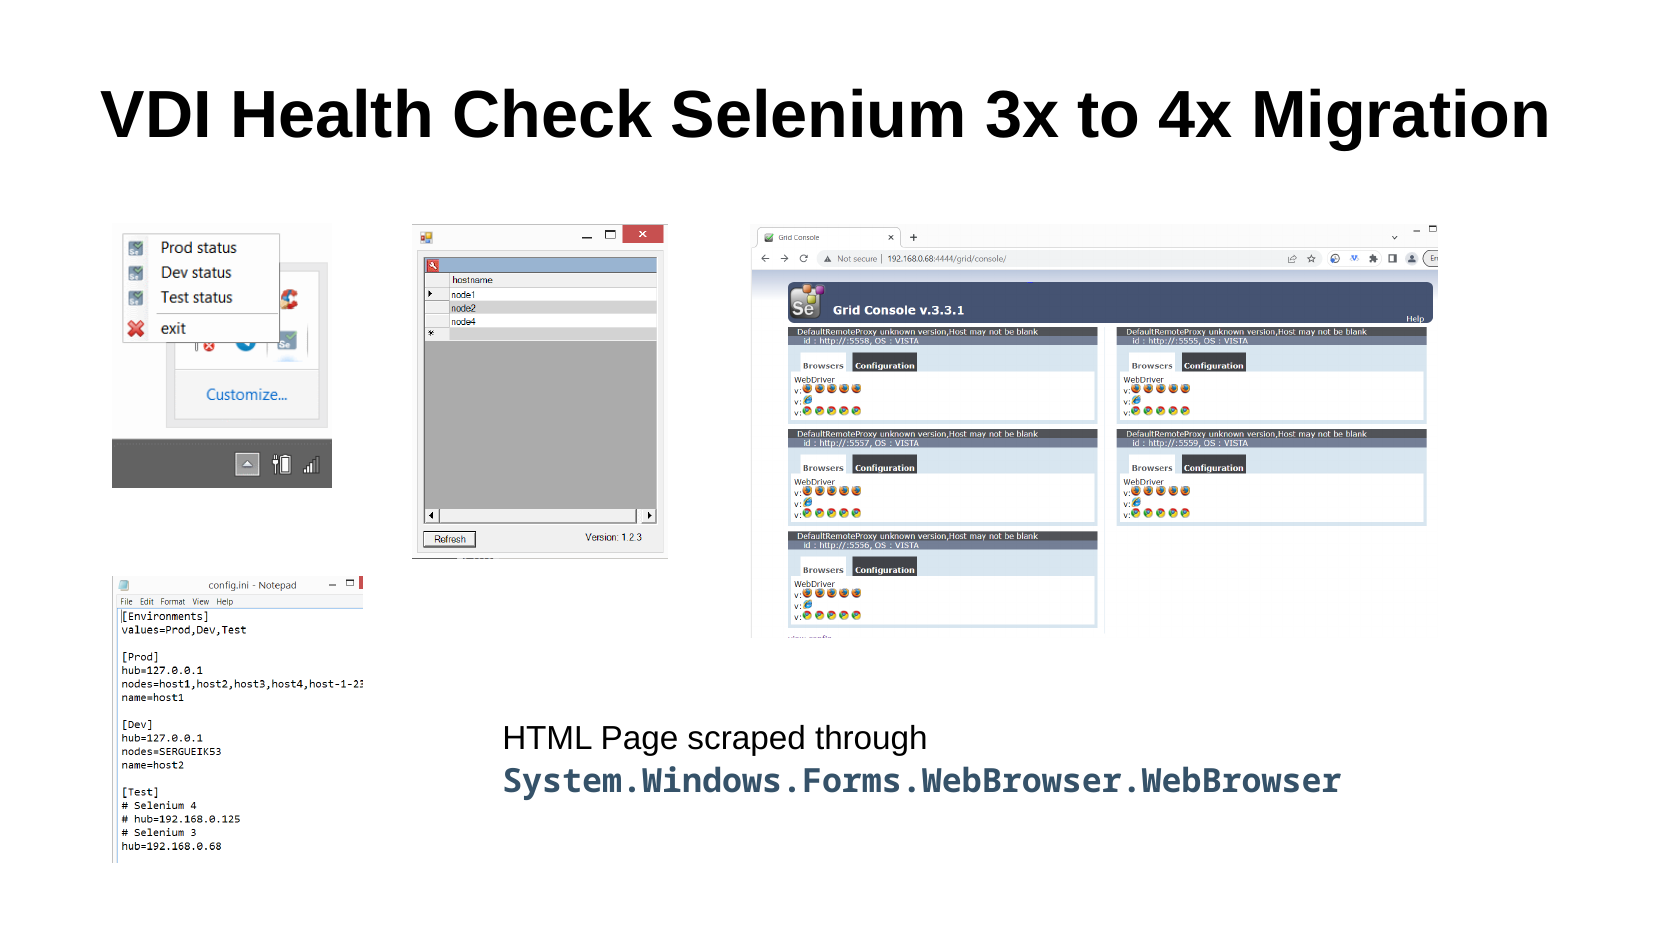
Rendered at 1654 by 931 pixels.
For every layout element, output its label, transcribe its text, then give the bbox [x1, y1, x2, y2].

picture [750, 224, 1438, 638]
text_box HTML Page scraped through System.Windows.Forms.WebBrowser.WebBrowser [487, 712, 1501, 842]
picture [112, 223, 332, 488]
picture [112, 576, 363, 863]
picture [412, 224, 668, 559]
title VDI Health Check Selenium 3x to 4x Migration [82, 37, 1571, 193]
